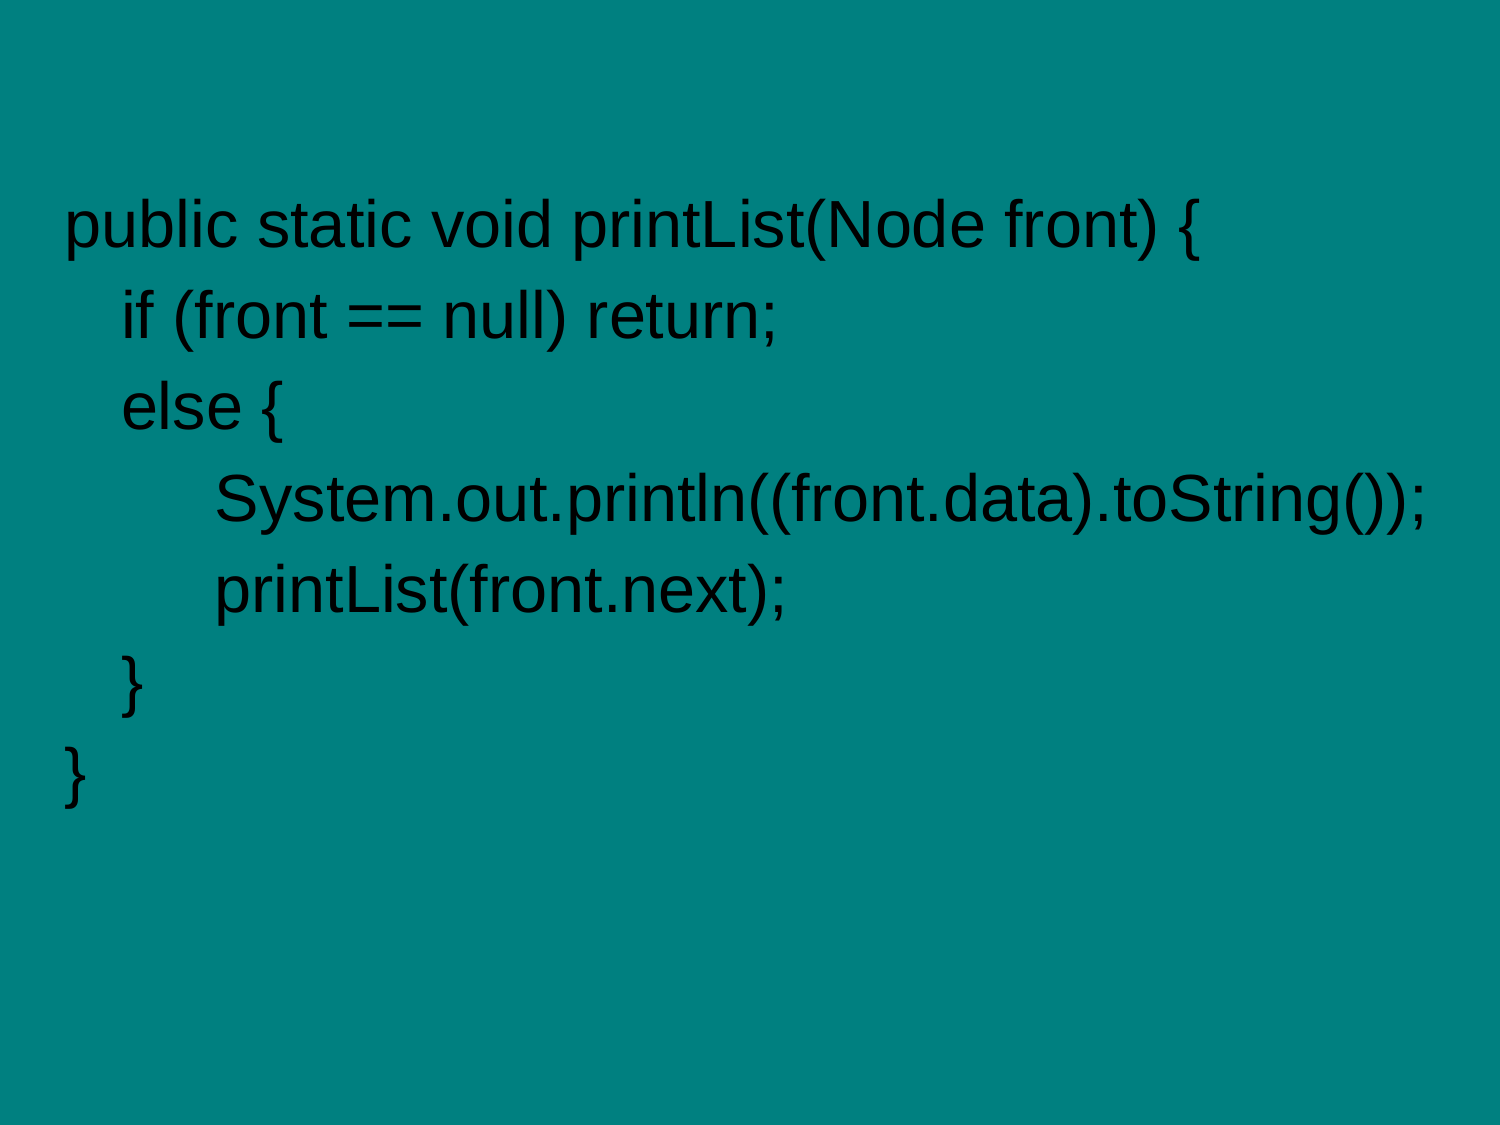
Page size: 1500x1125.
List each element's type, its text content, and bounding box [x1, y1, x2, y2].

list public static void printList(Node front) { if (front == null) return; else { System.out.println((front.data).toString()); printList(front.next); } } [50, 87, 1450, 1000]
